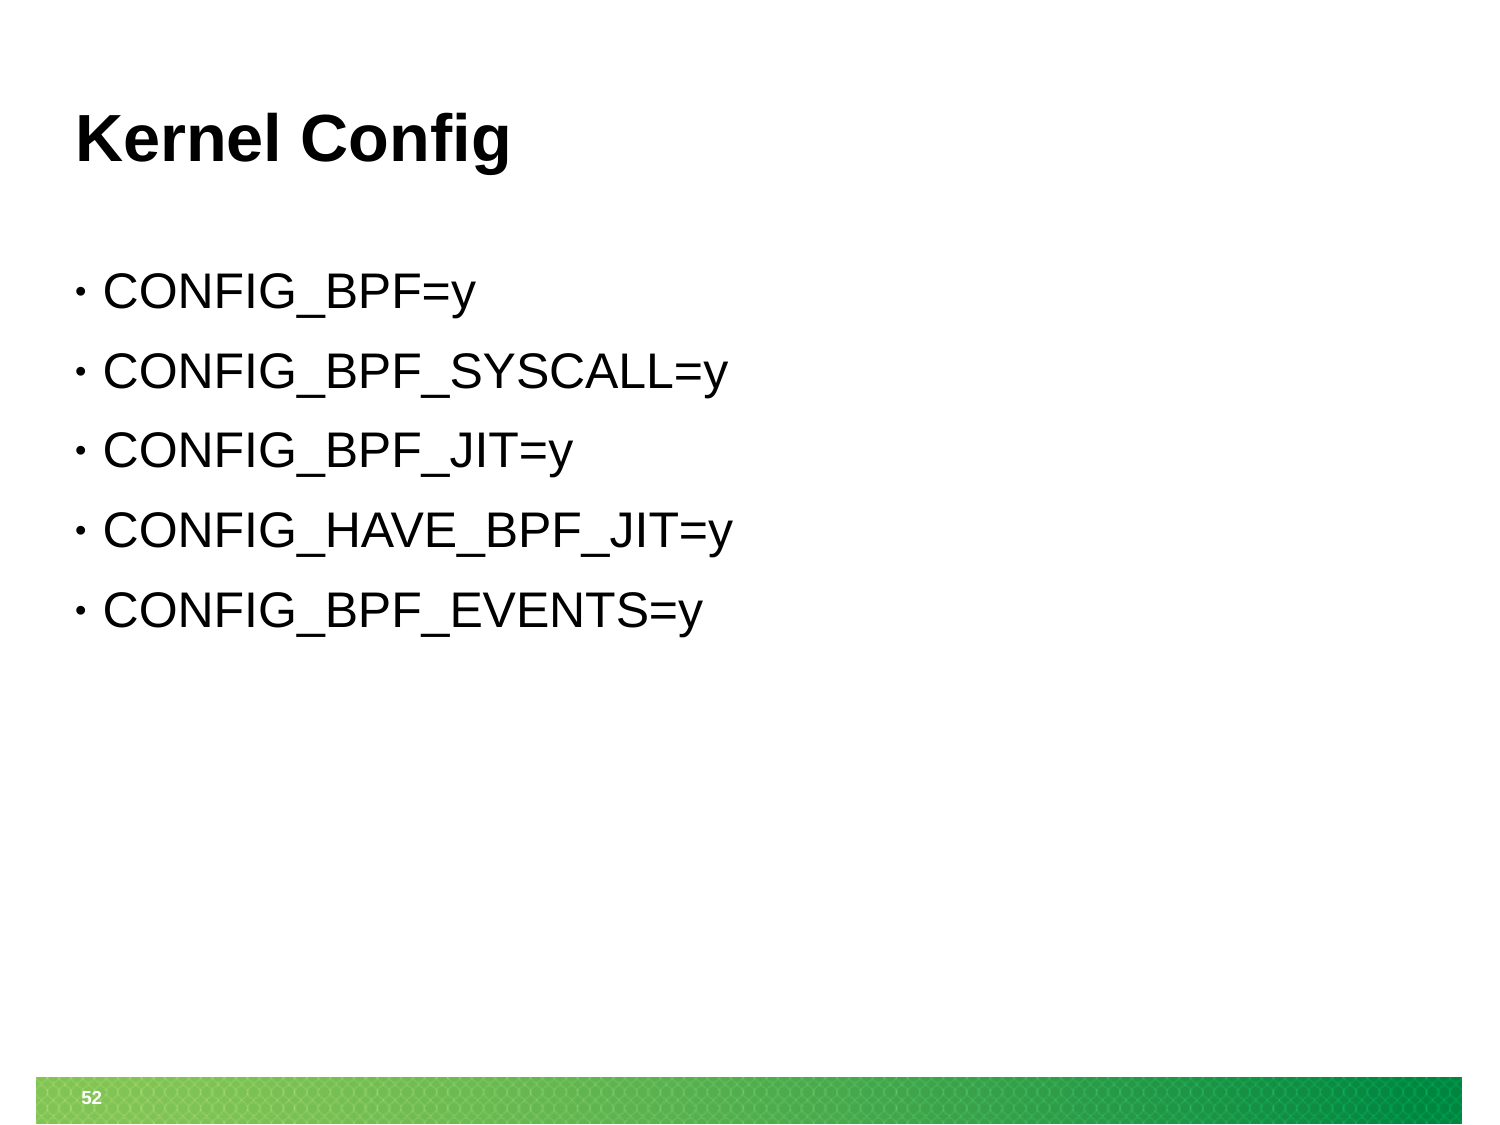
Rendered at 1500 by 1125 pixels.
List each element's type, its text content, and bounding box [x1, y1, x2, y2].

title Kernel Config [75, 44, 1425, 233]
picture [36, 1077, 1462, 1124]
list CONFIG_BPF=y CONFIG_BPF_SYSCALL=y CONFIG_BPF_JIT=y CONFIG_HAVE_BPF_JIT=y CONFIG_BPF_EVENTS=y [75, 263, 1425, 916]
